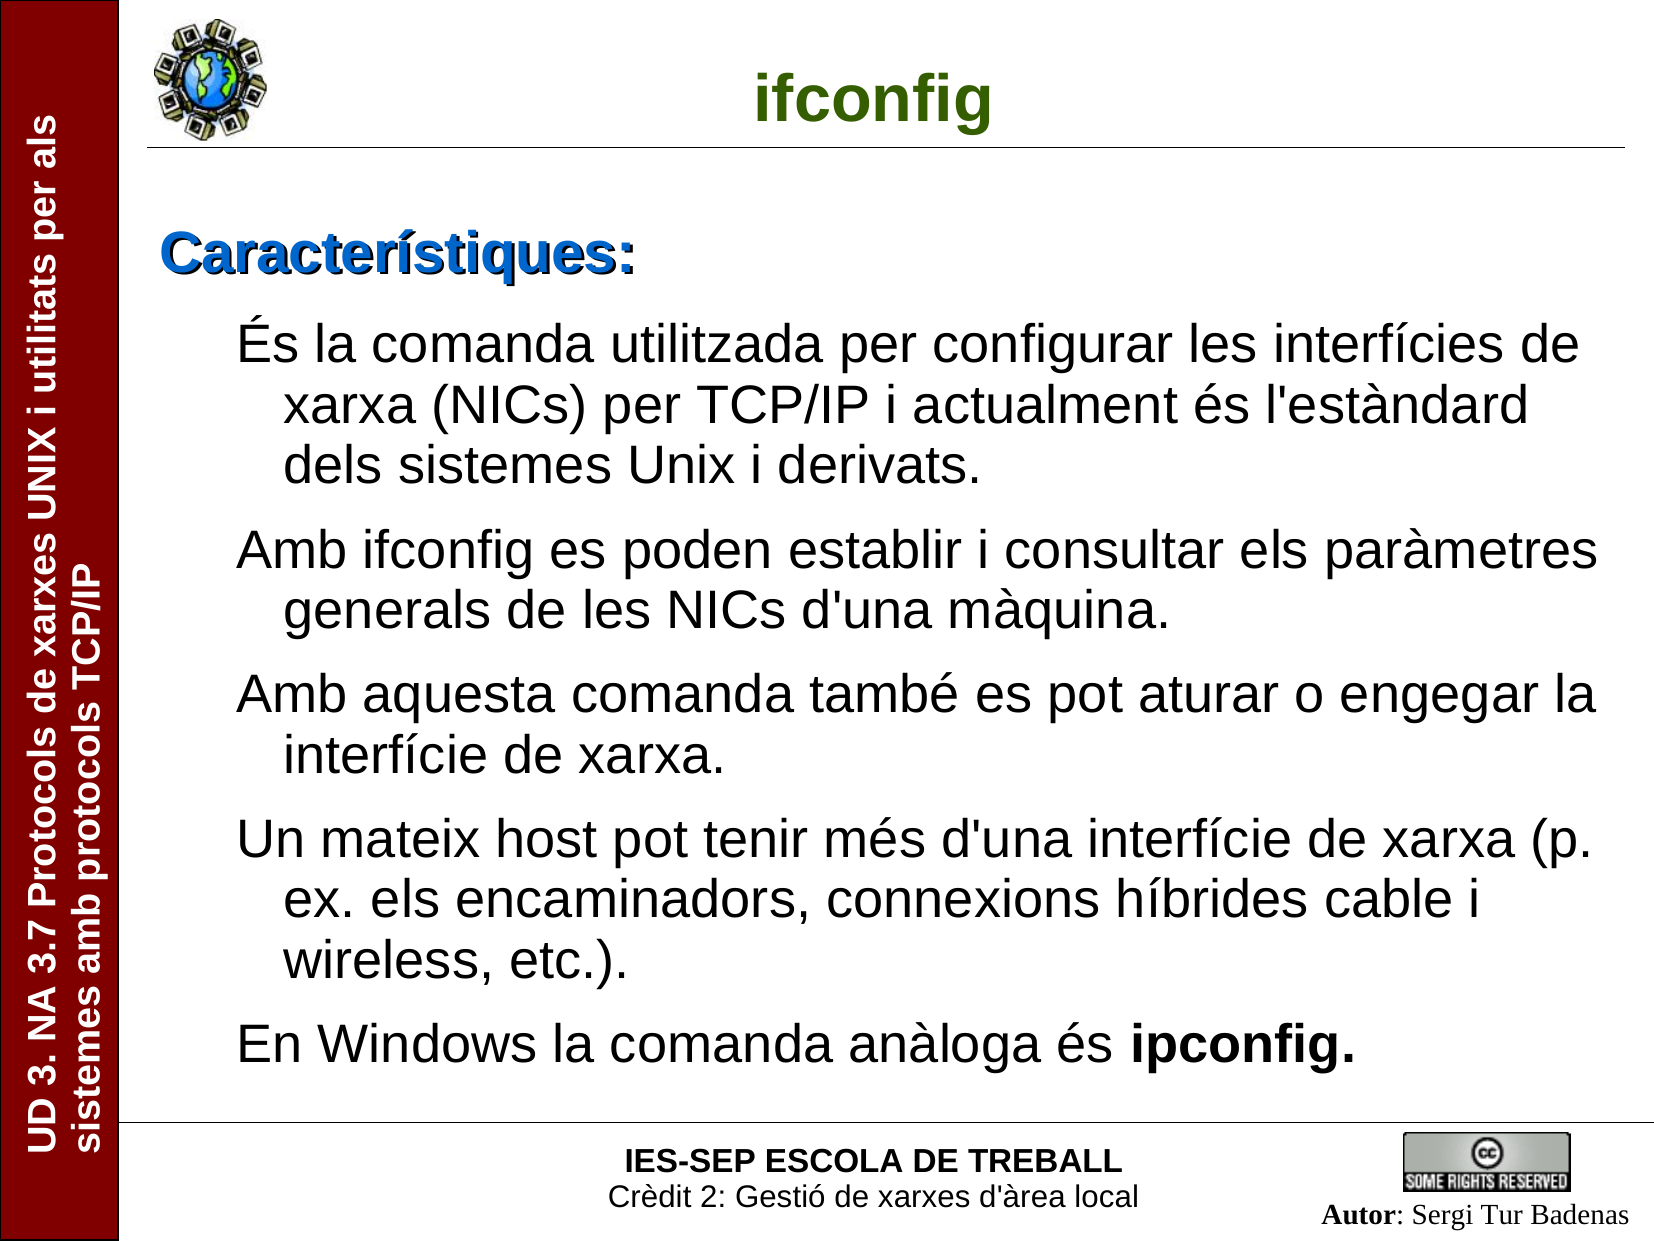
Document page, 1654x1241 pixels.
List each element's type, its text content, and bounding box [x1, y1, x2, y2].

list Característiques: És la comanda utilitzada per configurar les interfícies de xarxa (NICs) per TCP/IP i actualment és l'estàndard dels sistemes Unix i derivats. Amb ifconfig es poden establir i consultar els paràmetres generals de les NICs d'una màquina. Amb aquesta comanda també es pot aturar o engegar la interfície de xarxa. Un mateix host pot tenir més d'una interfície de xarxa (p. ex. els encaminadors, connexions híbrides cable i wireless, etc.). En Windows la comanda anàloga és ipconfig. [141, 219, 1630, 1075]
picture [154, 19, 268, 49]
title ifconfig [129, 49, 1619, 148]
picture [1403, 1132, 1571, 1192]
